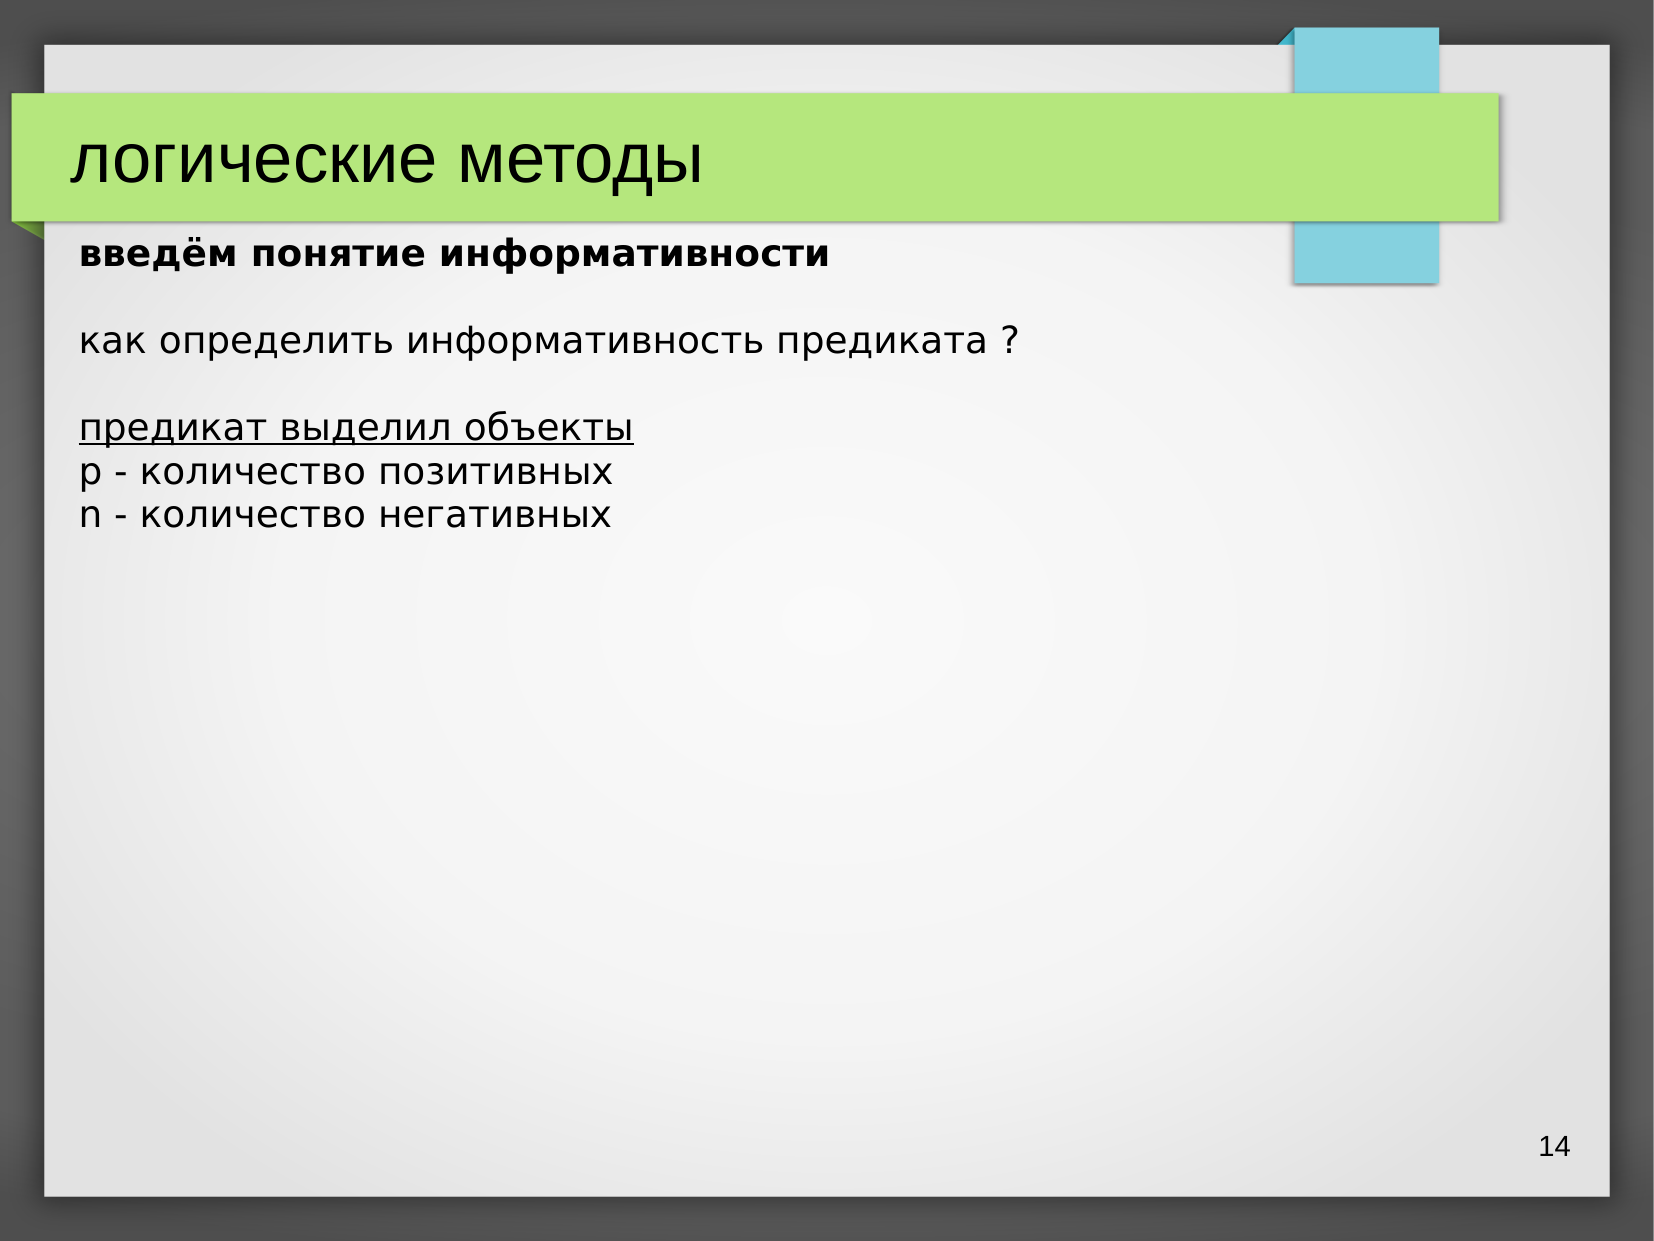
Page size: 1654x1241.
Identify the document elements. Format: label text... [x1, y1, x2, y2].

text_box введём понятие информативности как определить информативность предиката ? предикат выделил объекты p - количество позитивных n - количество негативных [63, 224, 1052, 649]
picture [0, 0, 1654, 1241]
title логические методы [70, 118, 1205, 199]
